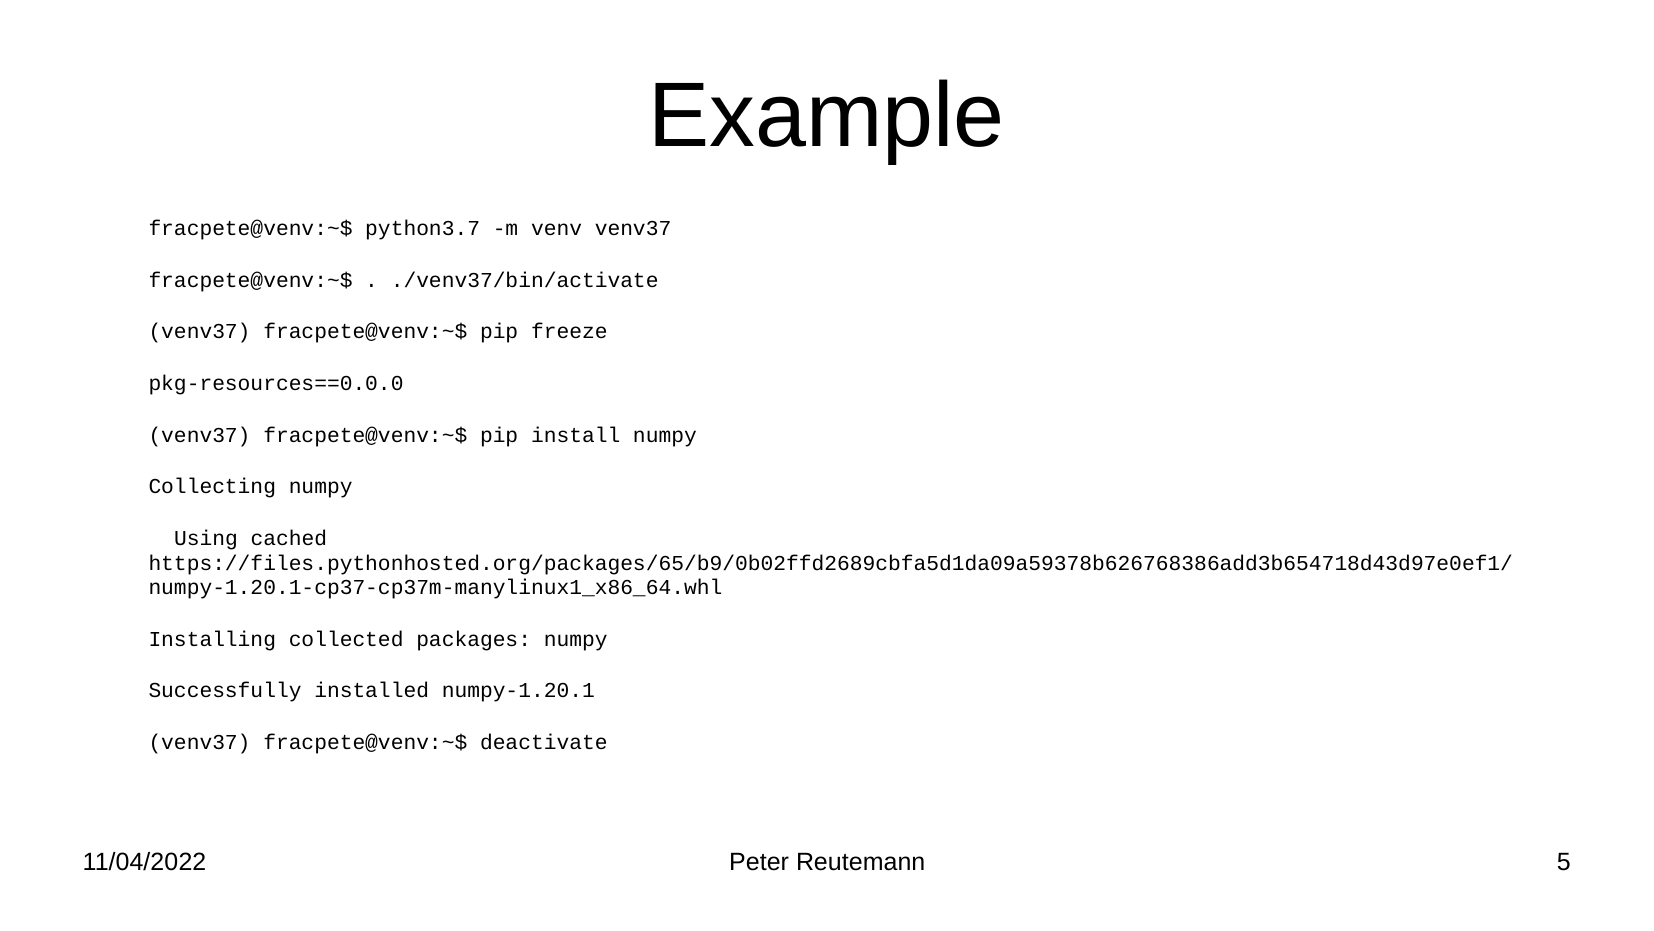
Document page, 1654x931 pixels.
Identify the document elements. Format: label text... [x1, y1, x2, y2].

title Example [82, 37, 1571, 193]
list fracpete@venv:~$ python3.7 -m venv venv37 fracpete@venv:~$ . ./venv37/bin/activate (venv37) fracpete@venv:~$ pip freeze pkg-resources==0.0.0 (venv37) fracpete@venv:~$ pip install numpy Collecting numpy Using cached https://files.pythonhosted.org/packages/65/b9/0b02ffd2689cbfa5d1da09a59378b626768386add3b654718d43d97e0ef1/numpy-1.20.1-cp37-cp37m-manylinux1_x86_64.whl Installing collected packages: numpy Successfully installed numpy-1.20.1 (venv37) fracpete@venv:~$ deactivate [82, 217, 1571, 758]
